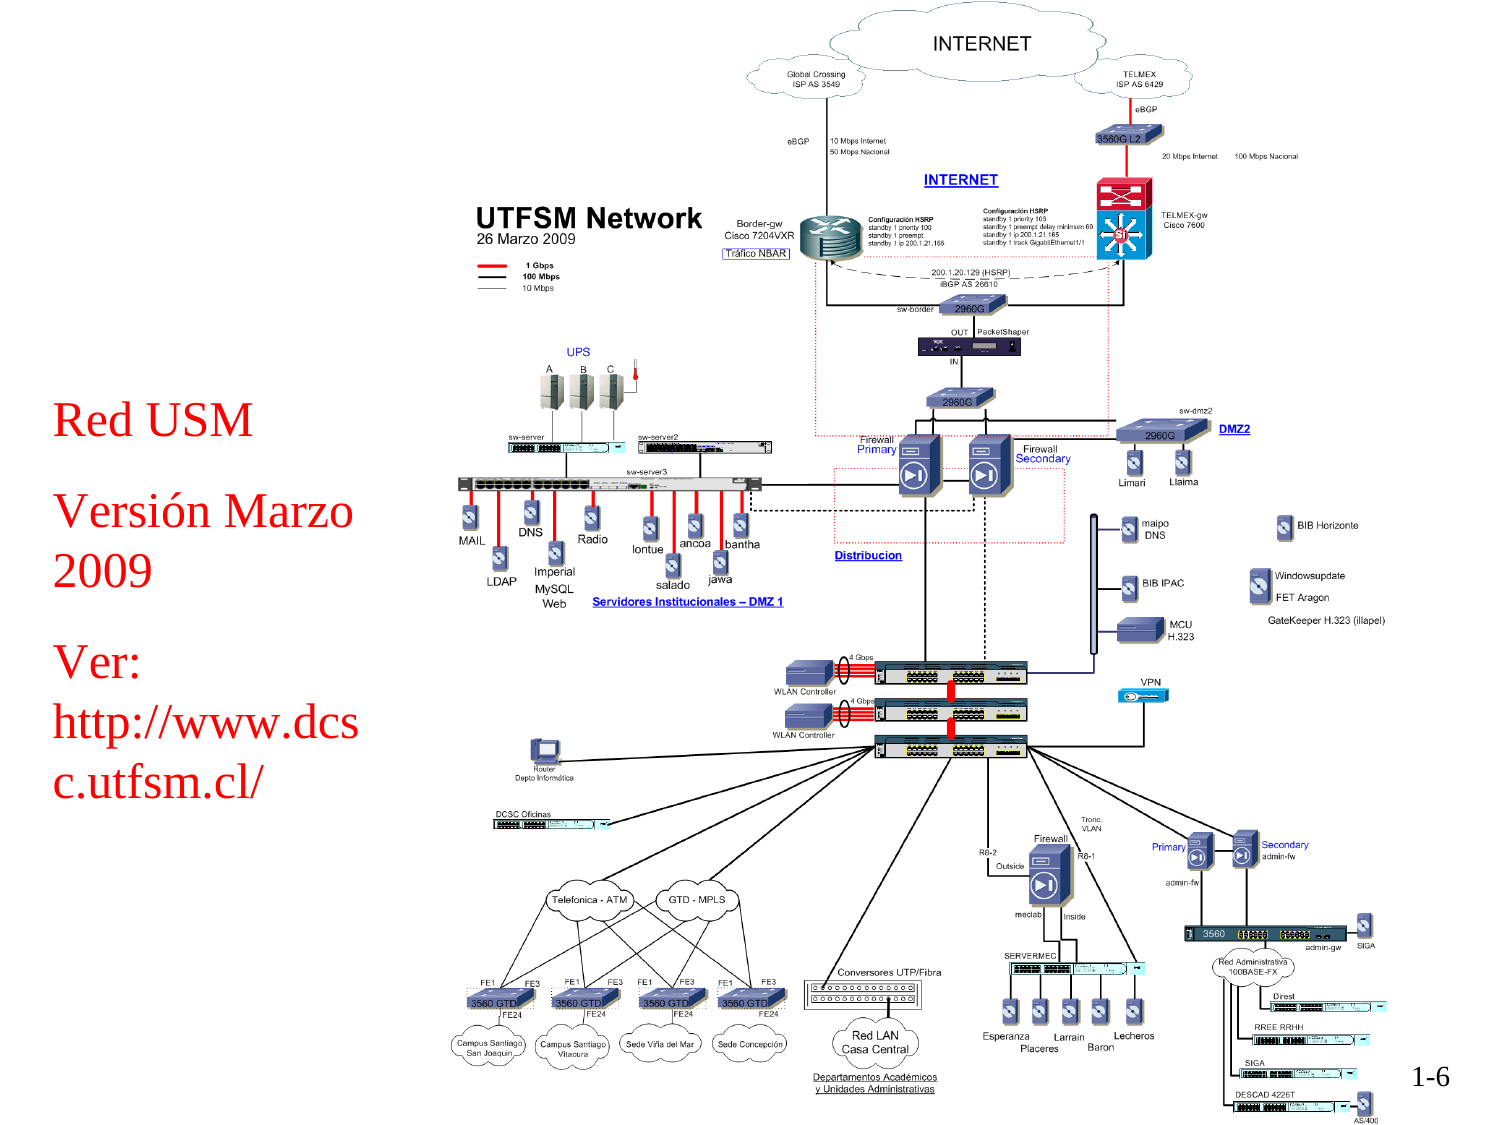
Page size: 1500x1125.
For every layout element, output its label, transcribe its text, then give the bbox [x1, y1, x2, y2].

text_box 1-<number> [1387, 1050, 1466, 1125]
picture [450, 0, 1387, 1125]
text_box Red USM Versión Marzo 2009 Ver: http://www.dcsc.utfsm.cl/ [38, 378, 376, 817]
